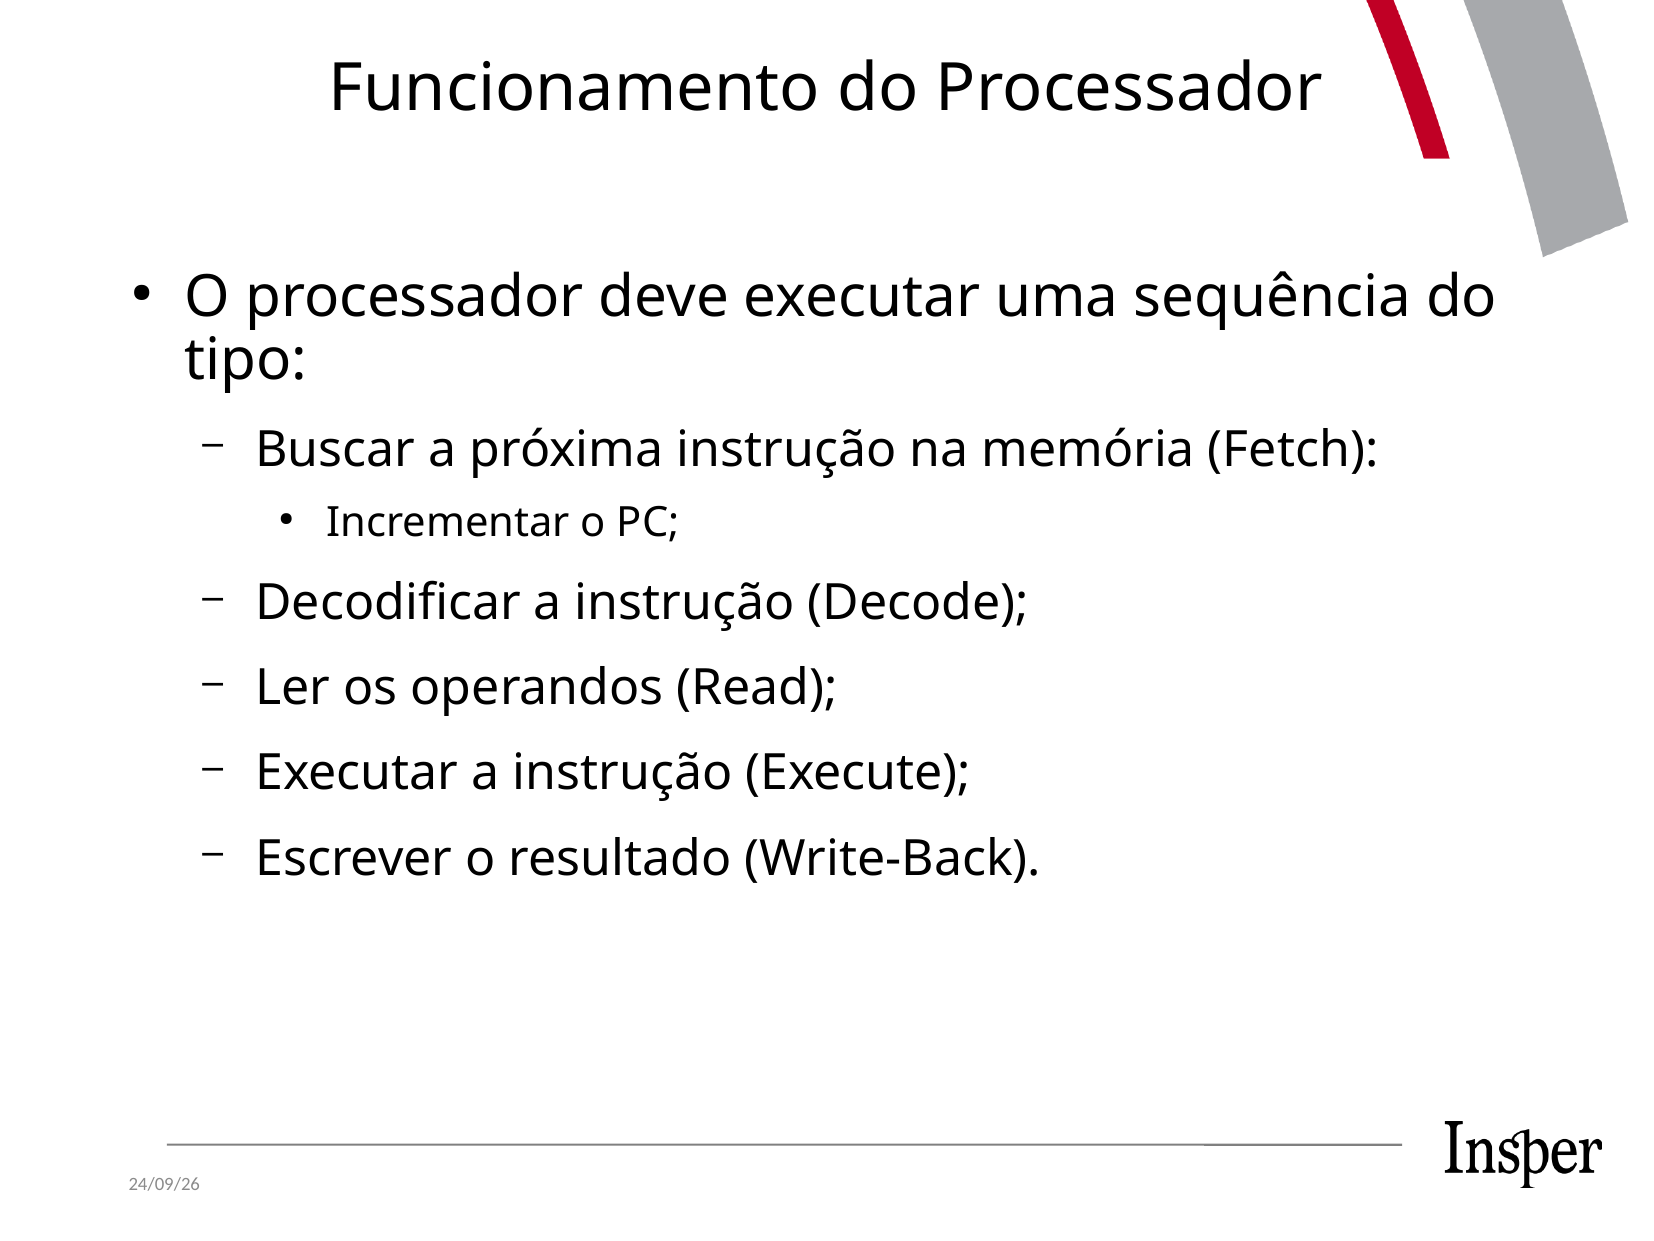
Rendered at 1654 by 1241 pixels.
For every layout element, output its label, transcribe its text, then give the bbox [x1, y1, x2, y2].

list Funcionamento do Processador O processador deve executar uma sequência do tipo: Buscar a próxima instrução na memória (Fetch): Incrementar o PC; Decodificar a instrução (Decode); Ler os operandos (Read); Executar a instrução (Execute); Escrever o resultado (Write-Back). [113, 53, 1540, 1134]
